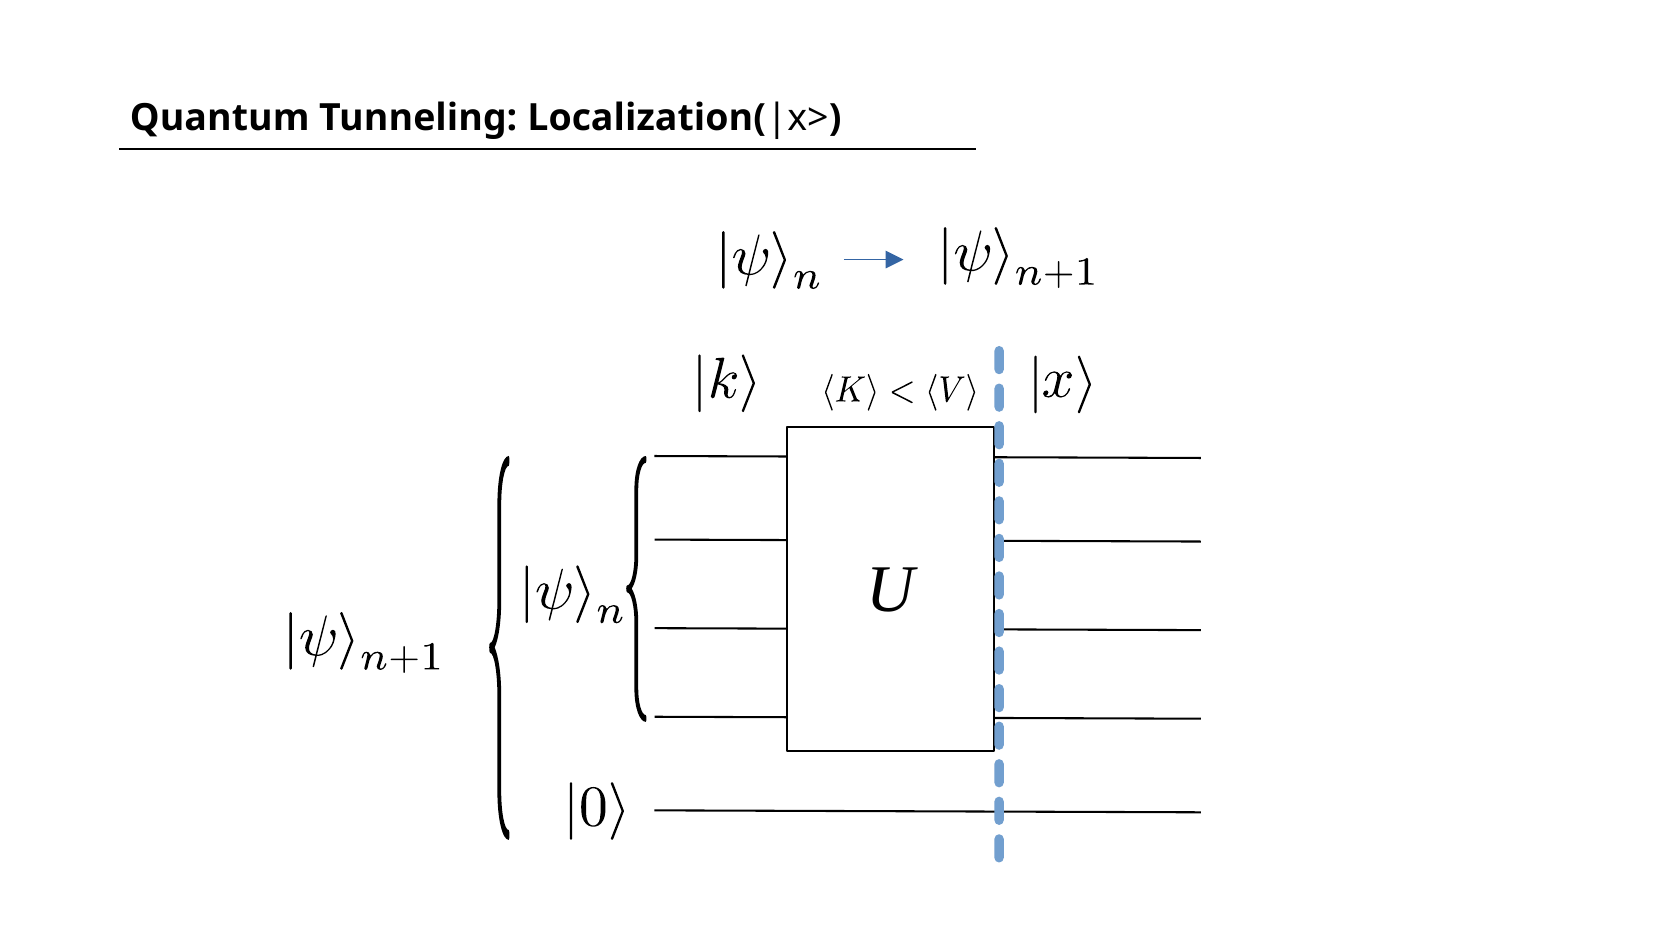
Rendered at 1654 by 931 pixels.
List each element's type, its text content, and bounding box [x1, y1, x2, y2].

text_box [710, 357, 738, 399]
text_box [1043, 371, 1073, 398]
text_box [1077, 355, 1091, 414]
text_box [487, 455, 510, 840]
text_box [741, 354, 755, 413]
text_box [521, 565, 623, 624]
text_box [285, 611, 440, 673]
text_box [565, 782, 624, 840]
text_box [718, 231, 820, 290]
text_box [940, 227, 1094, 289]
text_box [624, 456, 647, 722]
text_box U [786, 426, 994, 752]
text_box [822, 373, 976, 411]
text_box Quantum Tunneling: Localization(|x>) [115, 83, 814, 148]
